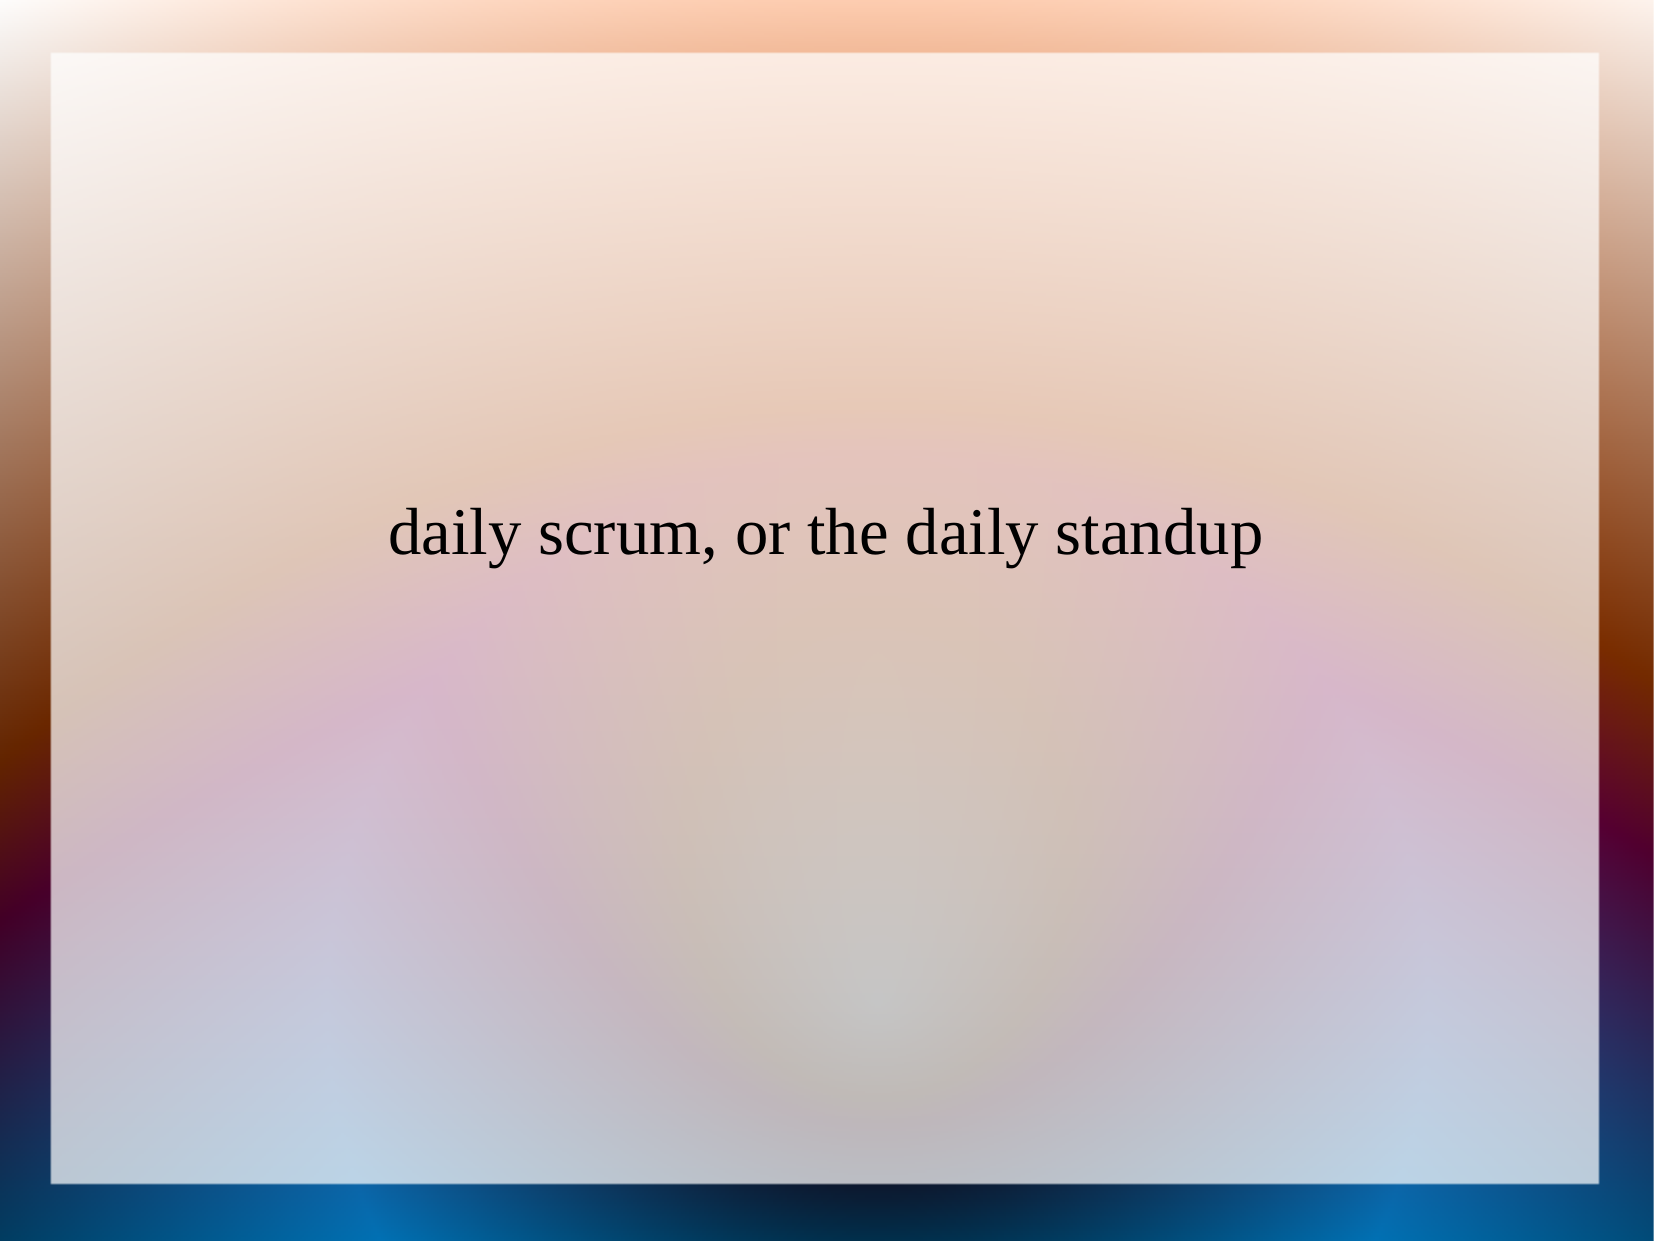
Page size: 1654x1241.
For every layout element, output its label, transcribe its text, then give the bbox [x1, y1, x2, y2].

picture [0, 0, 1654, 1241]
subtitle daily scrum, or the daily standup [82, 55, 1571, 1010]
